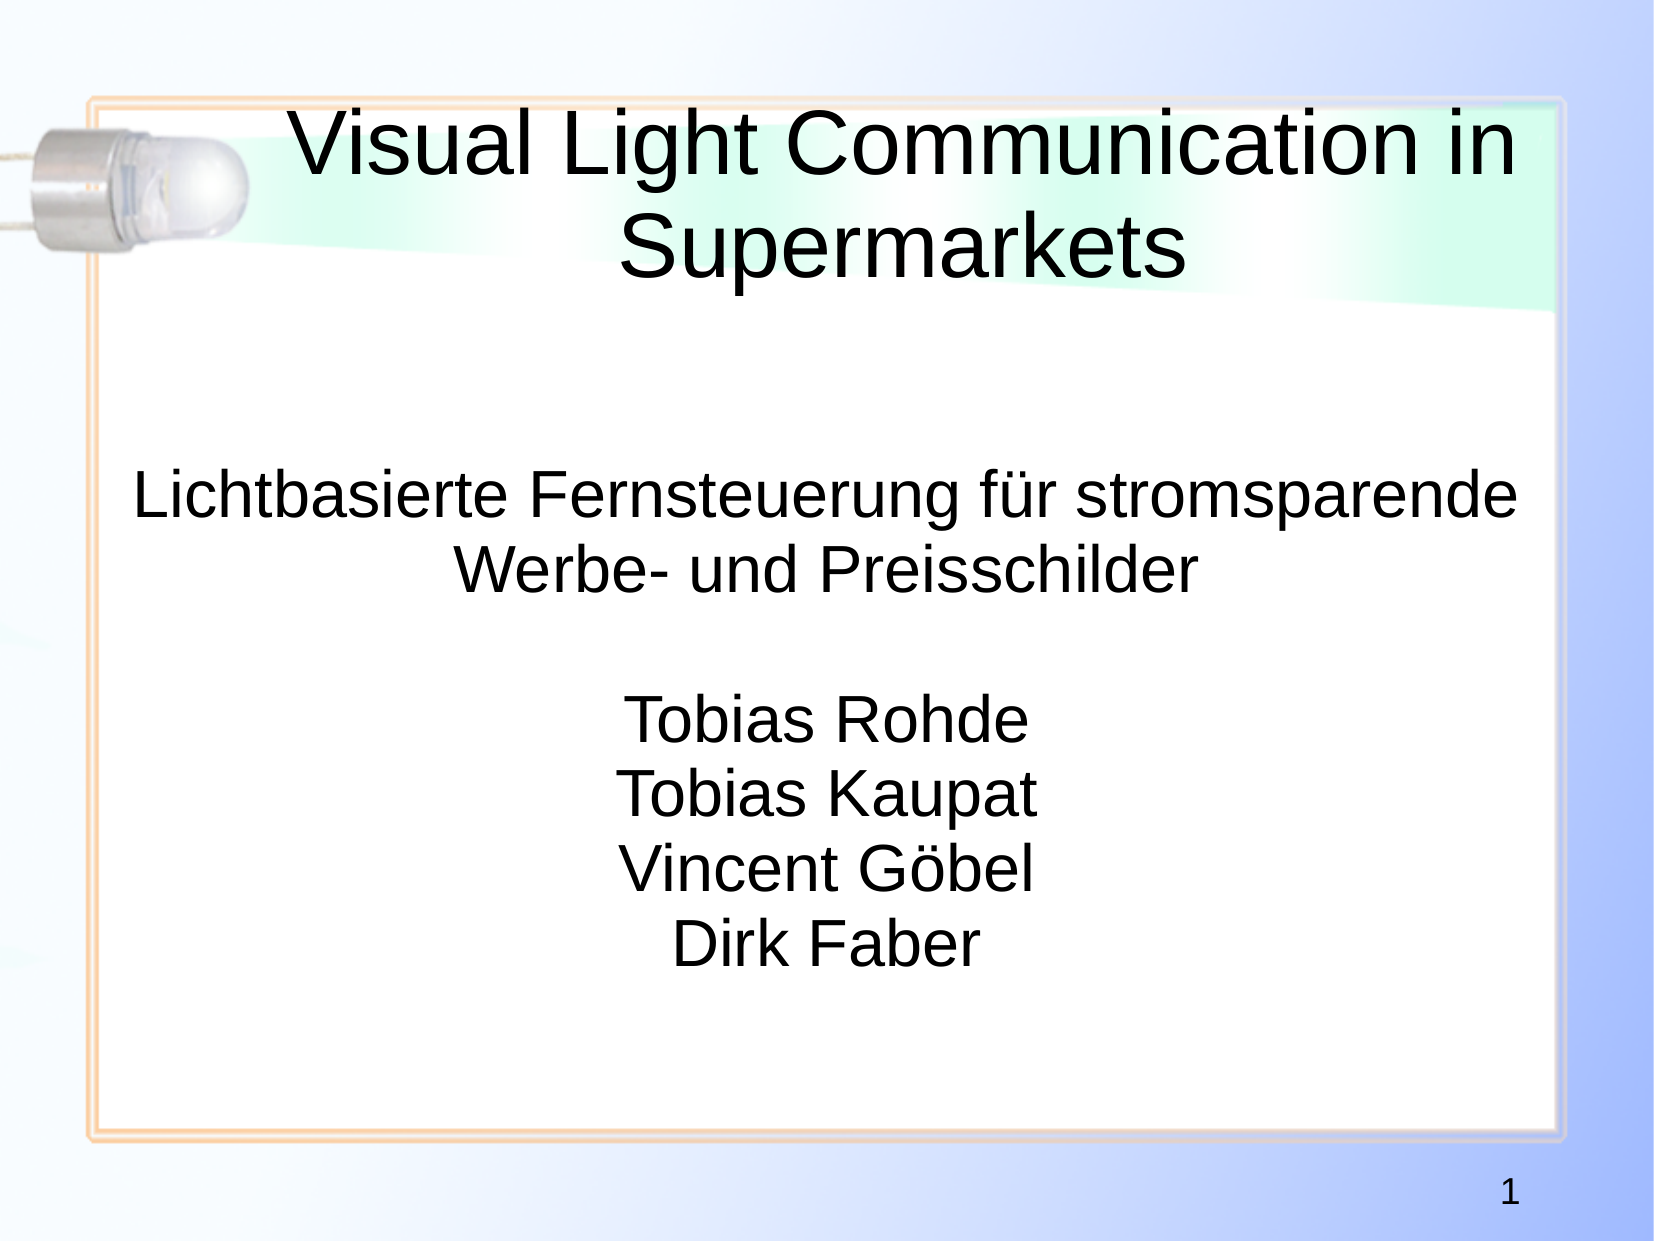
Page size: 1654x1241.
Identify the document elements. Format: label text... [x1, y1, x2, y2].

title Visual Light Communication in Supermarkets [236, 91, 1571, 297]
picture [0, 0, 1654, 1241]
subtitle Lichtbasierte Fernsteuerung für stromsparende Werbe- und Preisschilder Tobias Rohde Tobias Kaupat Vincent Göbel Dirk Faber [100, 295, 1554, 1143]
text_box <Nummer> [1485, 1163, 1654, 1235]
